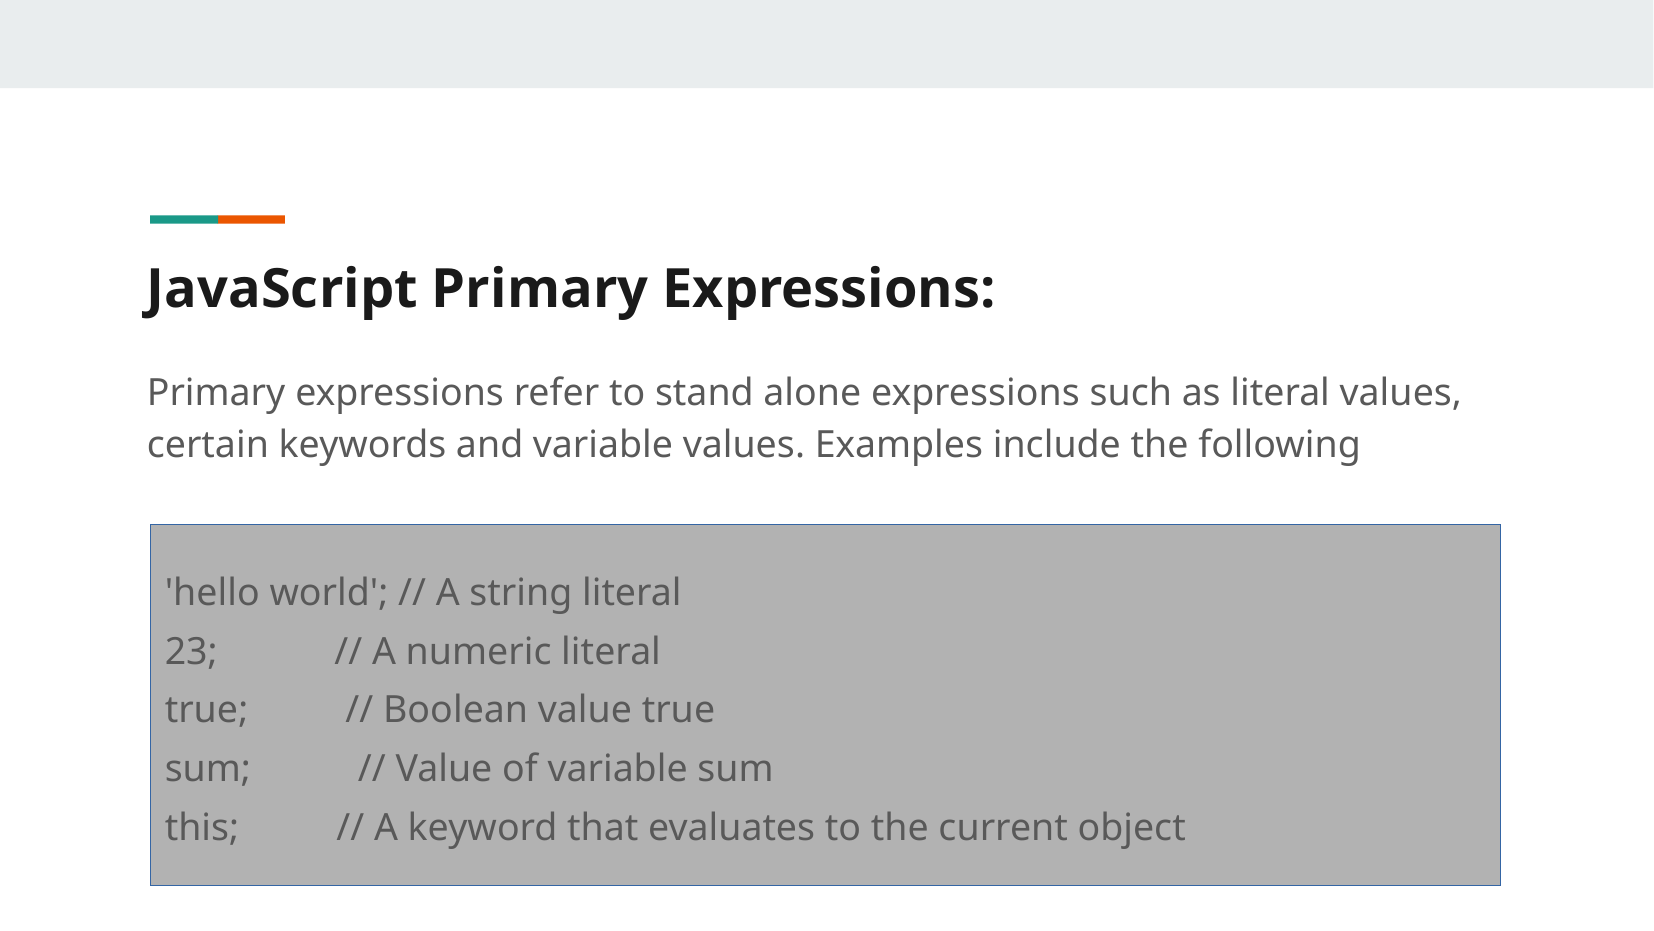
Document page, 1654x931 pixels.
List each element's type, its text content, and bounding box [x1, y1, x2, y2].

text_box Primary expressions refer to stand alone expressions such as literal values, certain keywords and variable values. Examples include the following [131, 346, 1523, 843]
text_box JavaScript Primary Expressions: [131, 238, 1523, 336]
text_box 'hello world'; // A string literal 23; // A numeric literal true; // Boolean value true sum; // Value of variable sum this; // A keyword that evaluates to the current object [150, 524, 1501, 886]
